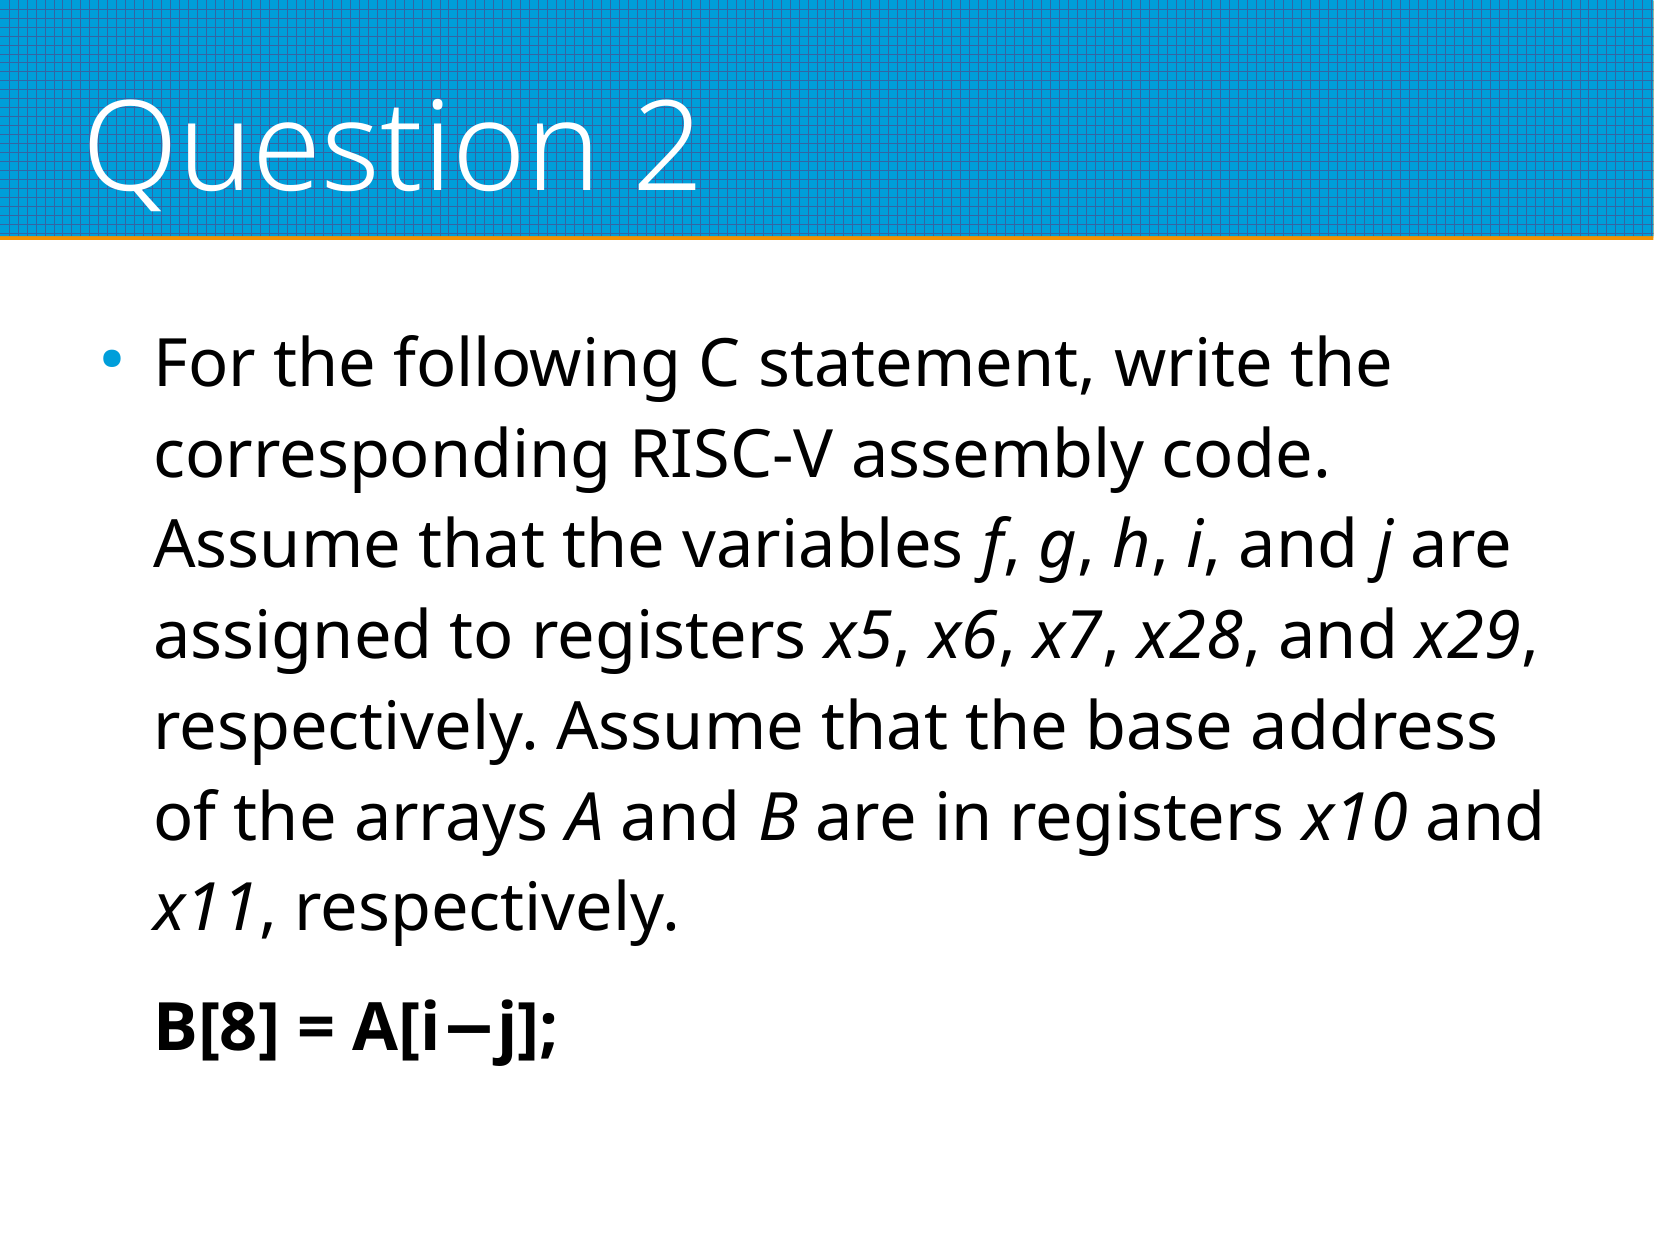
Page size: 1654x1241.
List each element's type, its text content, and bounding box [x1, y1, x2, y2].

list For the following C statement, write the corresponding RISC-V assembly code. Assume that the variables f, g, h, i, and j are assigned to registers x5, x6, x7, x28, and x29, respectively. Assume that the base address of the arrays A and B are in registers x10 and x11, respectively. B[8] = A[i−j]; [82, 314, 1563, 1081]
title Question 2 [82, 19, 1571, 227]
